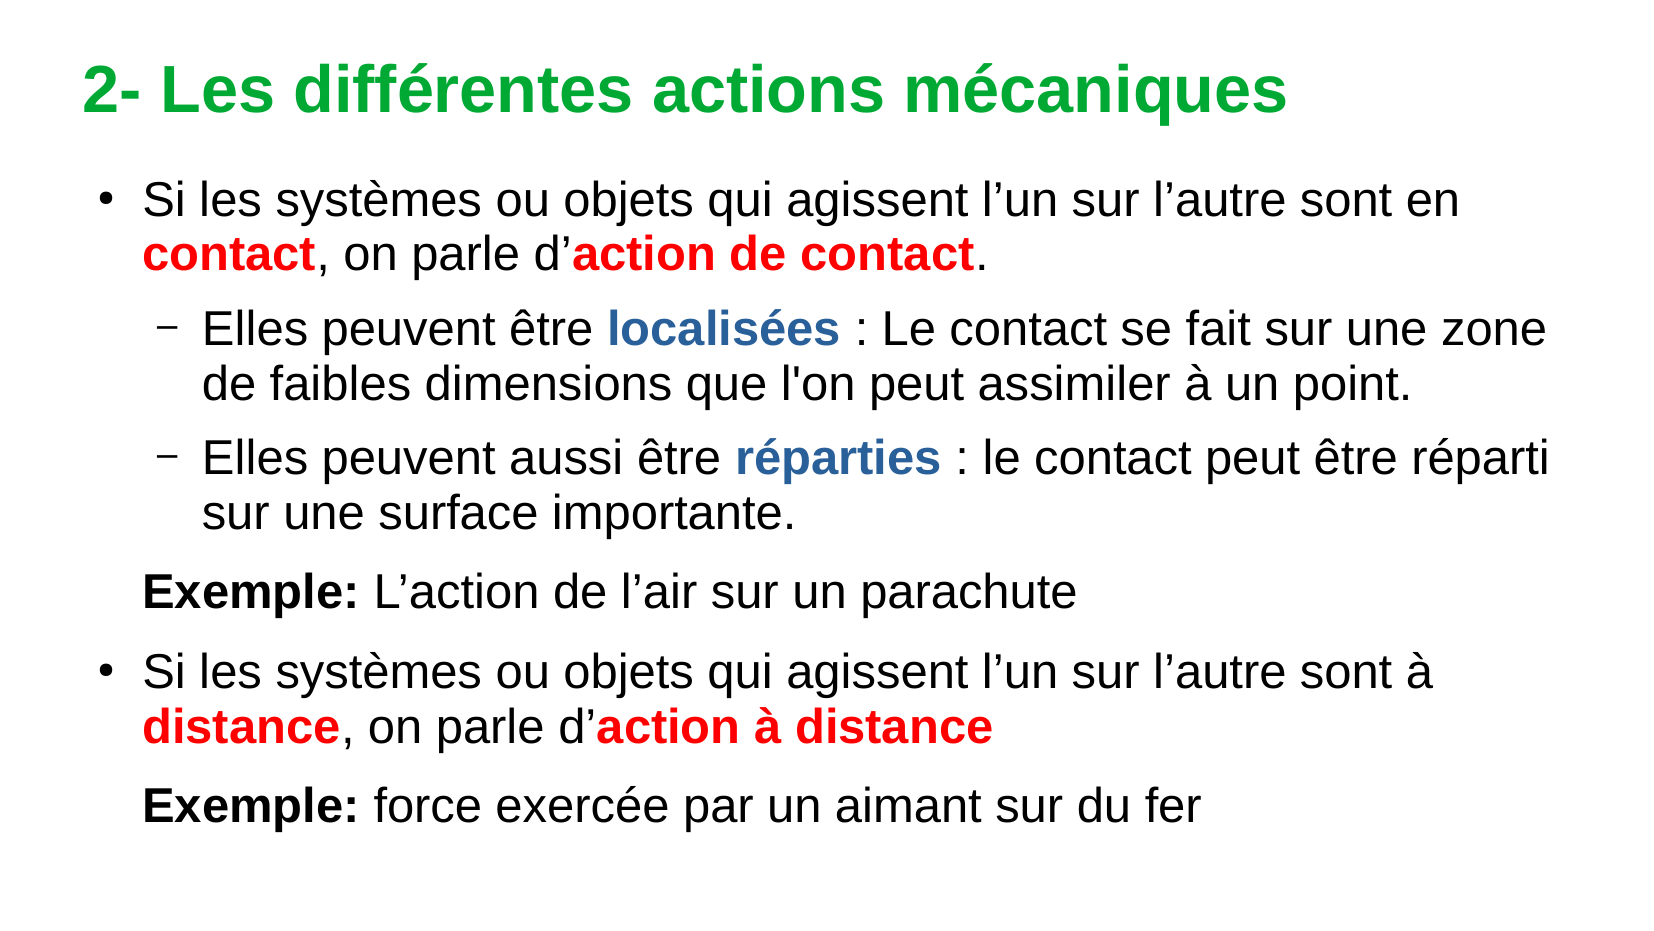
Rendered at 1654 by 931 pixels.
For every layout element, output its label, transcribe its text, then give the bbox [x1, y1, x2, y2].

list 2- Les différentes actions mécaniques [82, 52, 1571, 151]
list Si les systèmes ou objets qui agissent l’un sur l’autre sont en contact, on parle d’action de contact. Elles peuvent être localisées : Le contact se fait sur une zone de faibles dimensions que l'on peut assimiler à un point. Elles peuvent aussi être réparties : le contact peut être réparti sur une surface importante. Exemple: L’action de l’air sur un parachute Si les systèmes ou objets qui agissent l’un sur l’autre sont à distance, on parle d’action à distance Exemple: force exercée par un aimant sur du fer [82, 171, 1571, 847]
